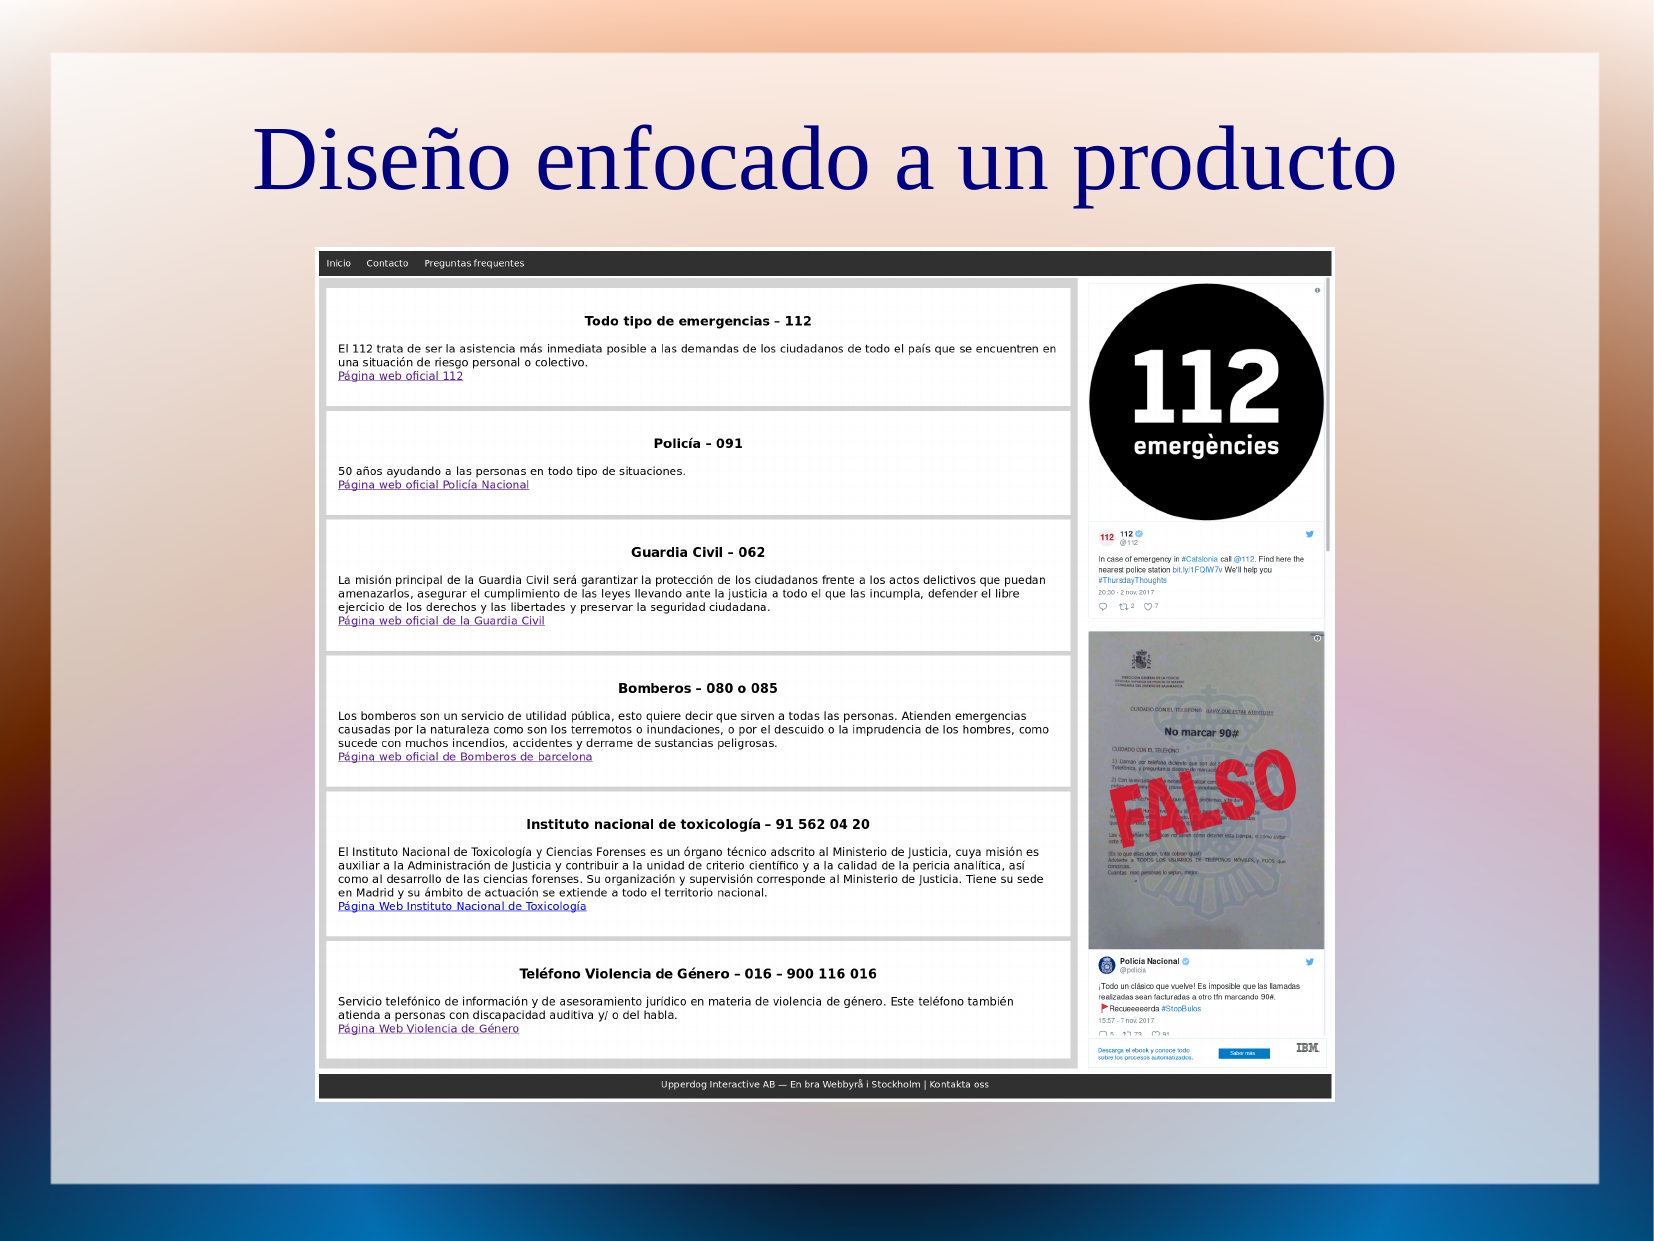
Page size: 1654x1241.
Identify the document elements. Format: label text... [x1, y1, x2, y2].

title Diseño enfocado a un producto [82, 55, 1571, 263]
picture [0, 0, 1654, 1241]
